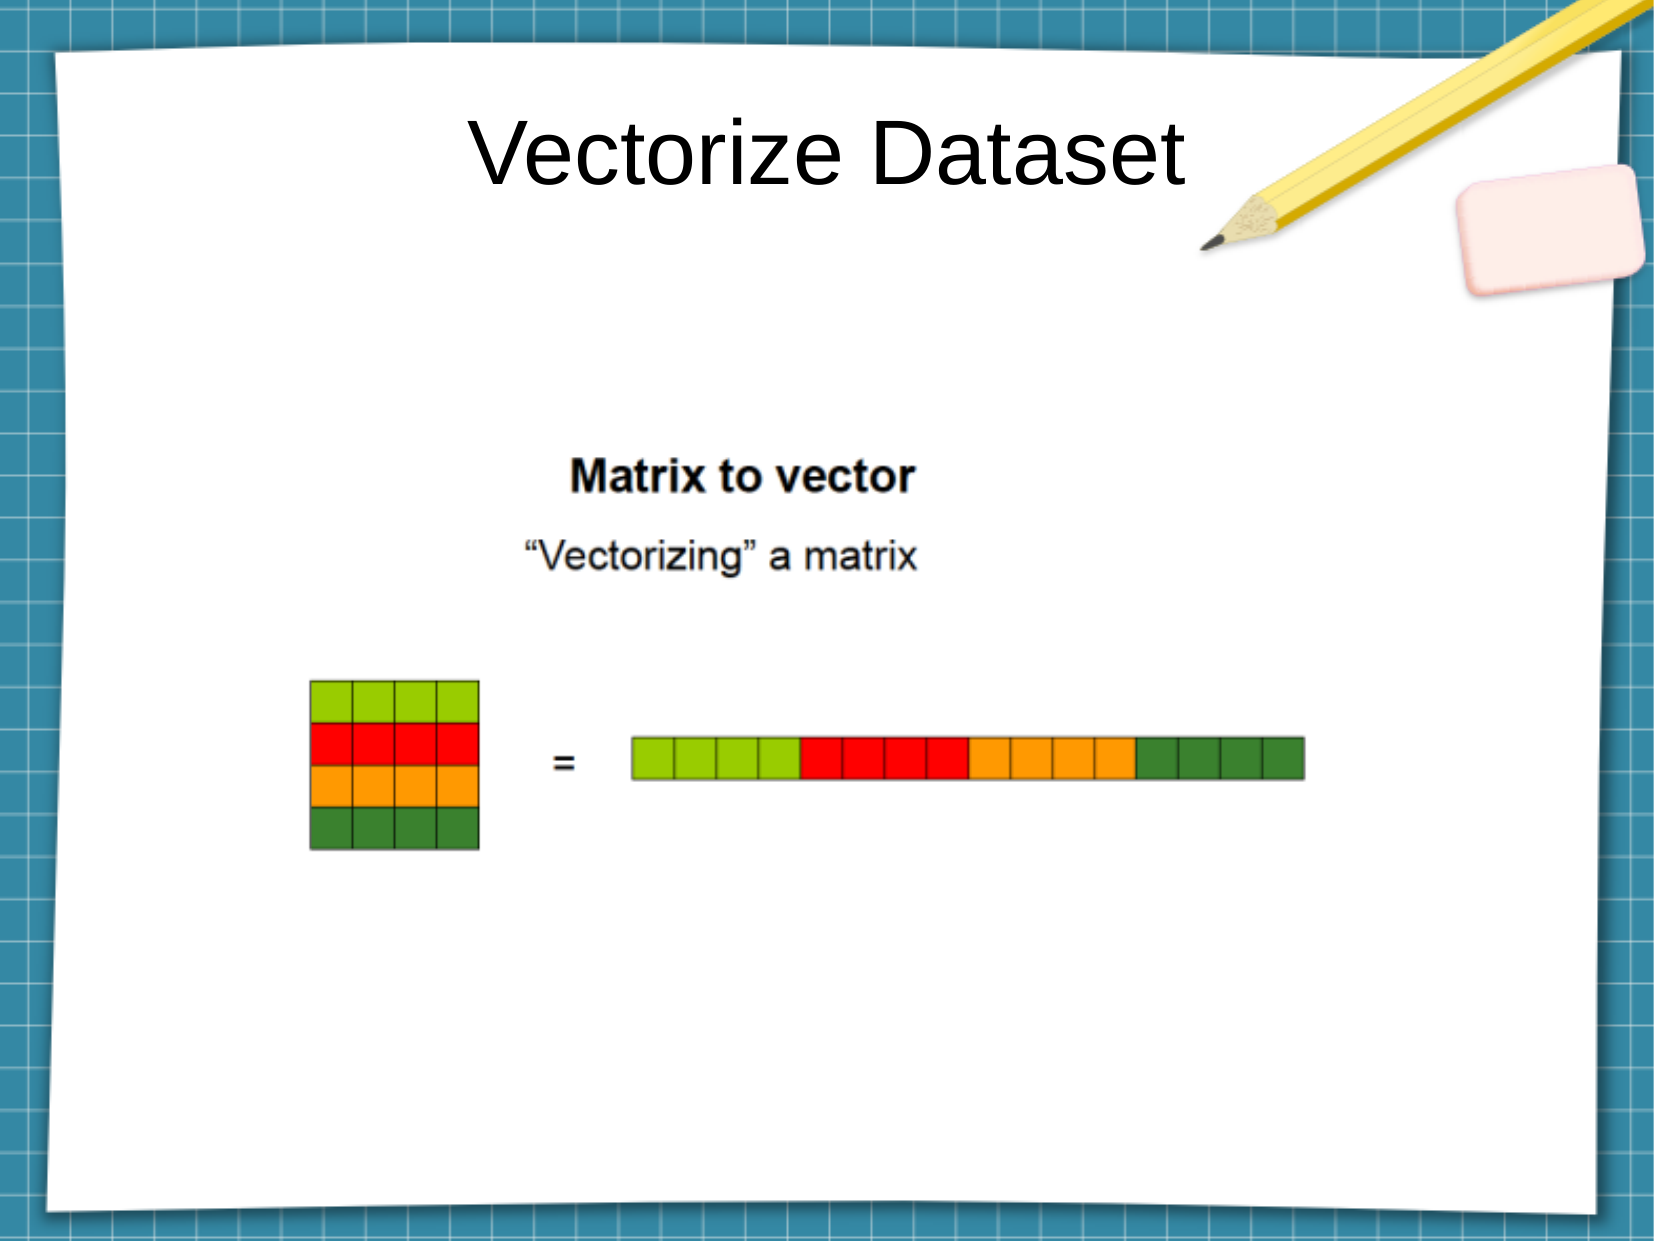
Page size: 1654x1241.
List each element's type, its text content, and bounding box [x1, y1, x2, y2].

picture [0, 0, 1654, 1241]
title Vectorize Dataset [82, 49, 1571, 257]
